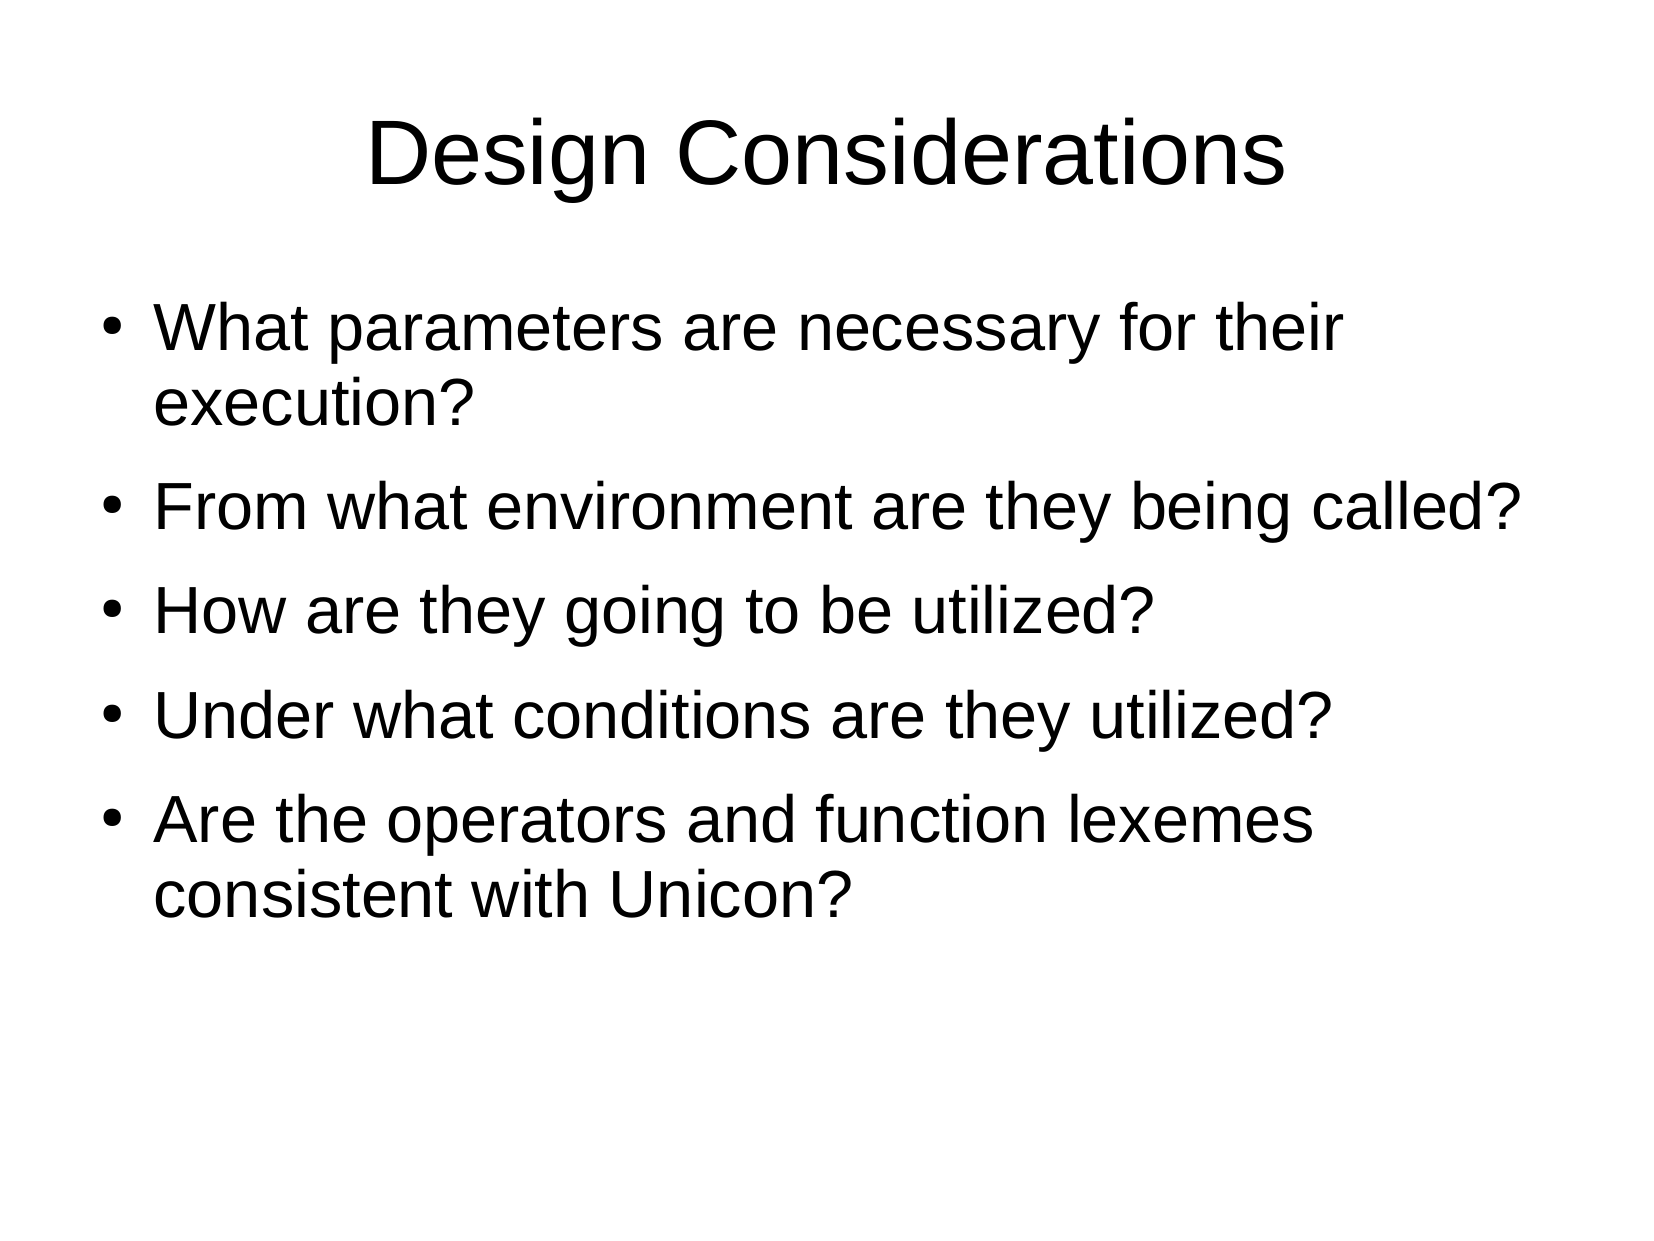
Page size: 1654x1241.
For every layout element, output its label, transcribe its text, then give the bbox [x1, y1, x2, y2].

list What parameters are necessary for their execution? From what environment are they being called? How are they going to be utilized? Under what conditions are they utilized? Are the operators and function lexemes consistent with Unicon? [82, 290, 1571, 1010]
title Design Considerations [82, 49, 1571, 257]
